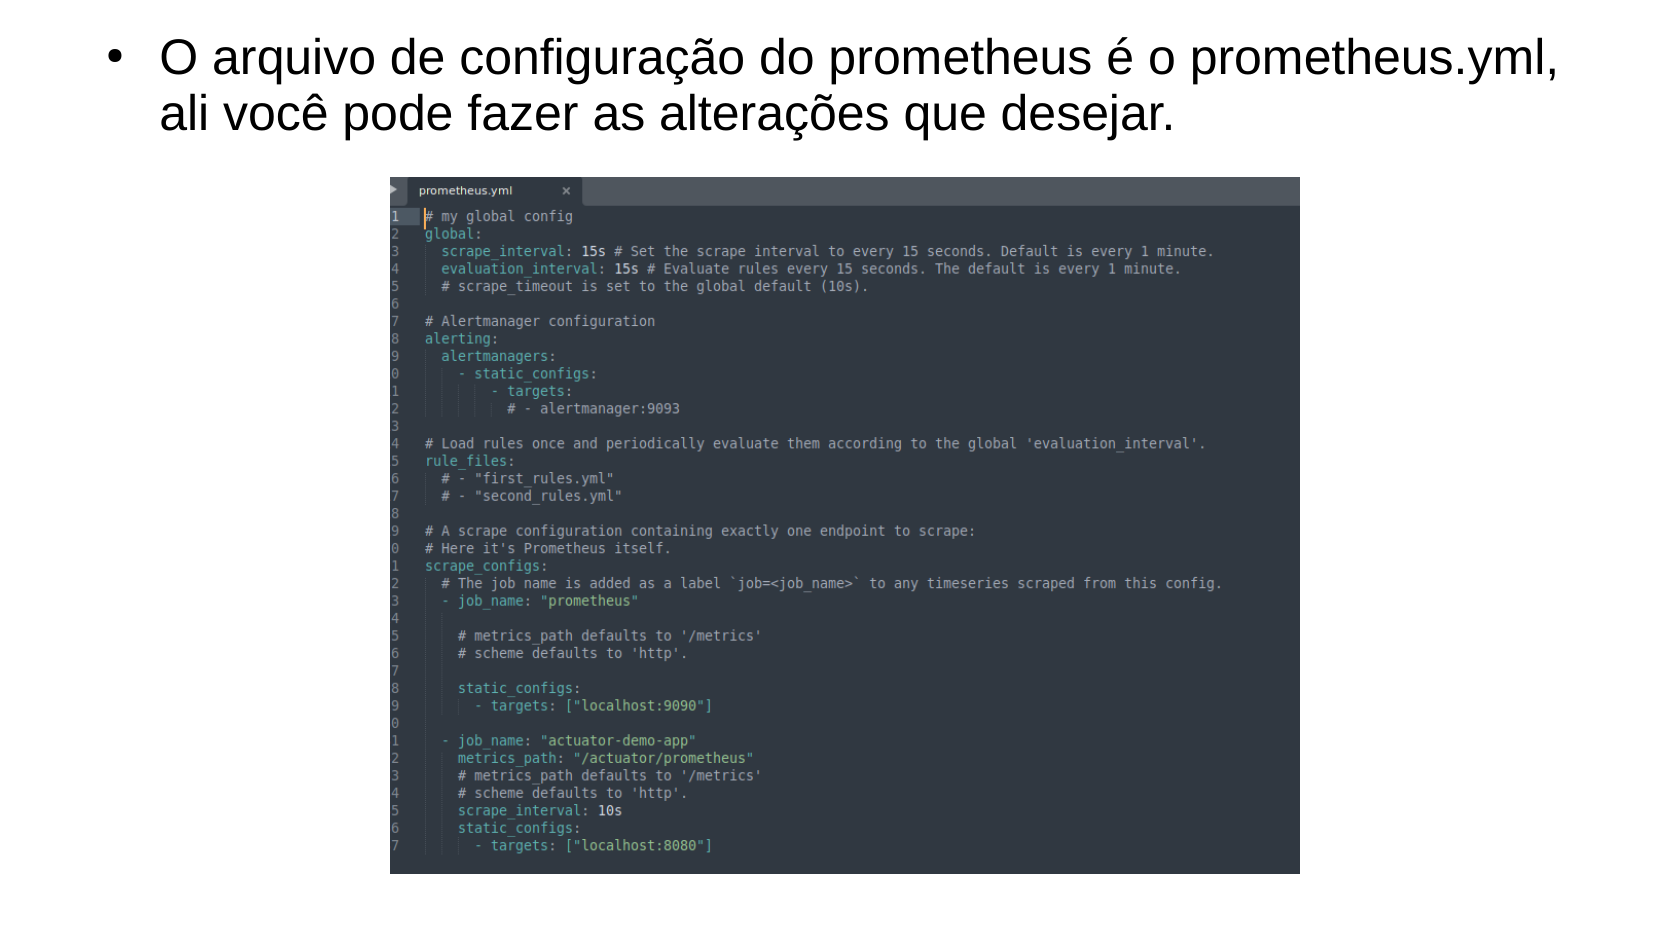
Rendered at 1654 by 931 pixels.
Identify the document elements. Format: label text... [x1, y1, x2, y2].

picture [390, 177, 1300, 874]
list O arquivo de configuração do prometheus é o prometheus.yml, ali você pode fazer as alterações que desejar. [88, 29, 1577, 148]
